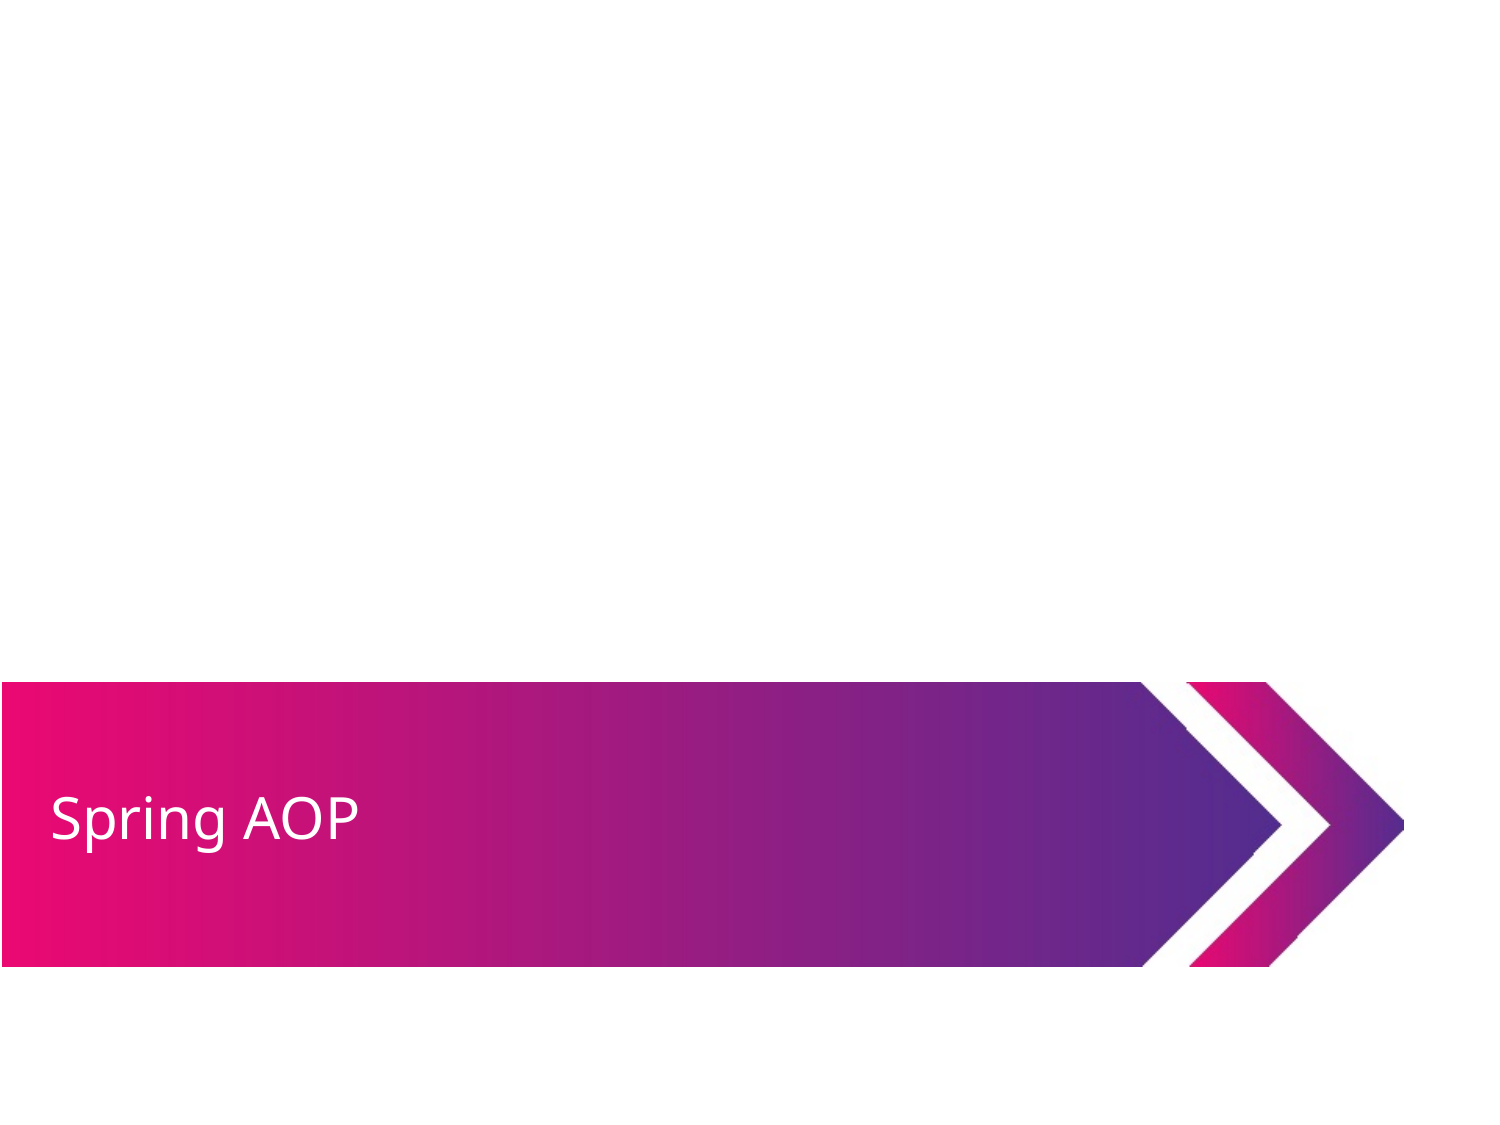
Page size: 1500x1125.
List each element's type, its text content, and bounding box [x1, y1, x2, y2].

text_box Spring AOP [35, 769, 1155, 853]
picture [2, 682, 1404, 967]
